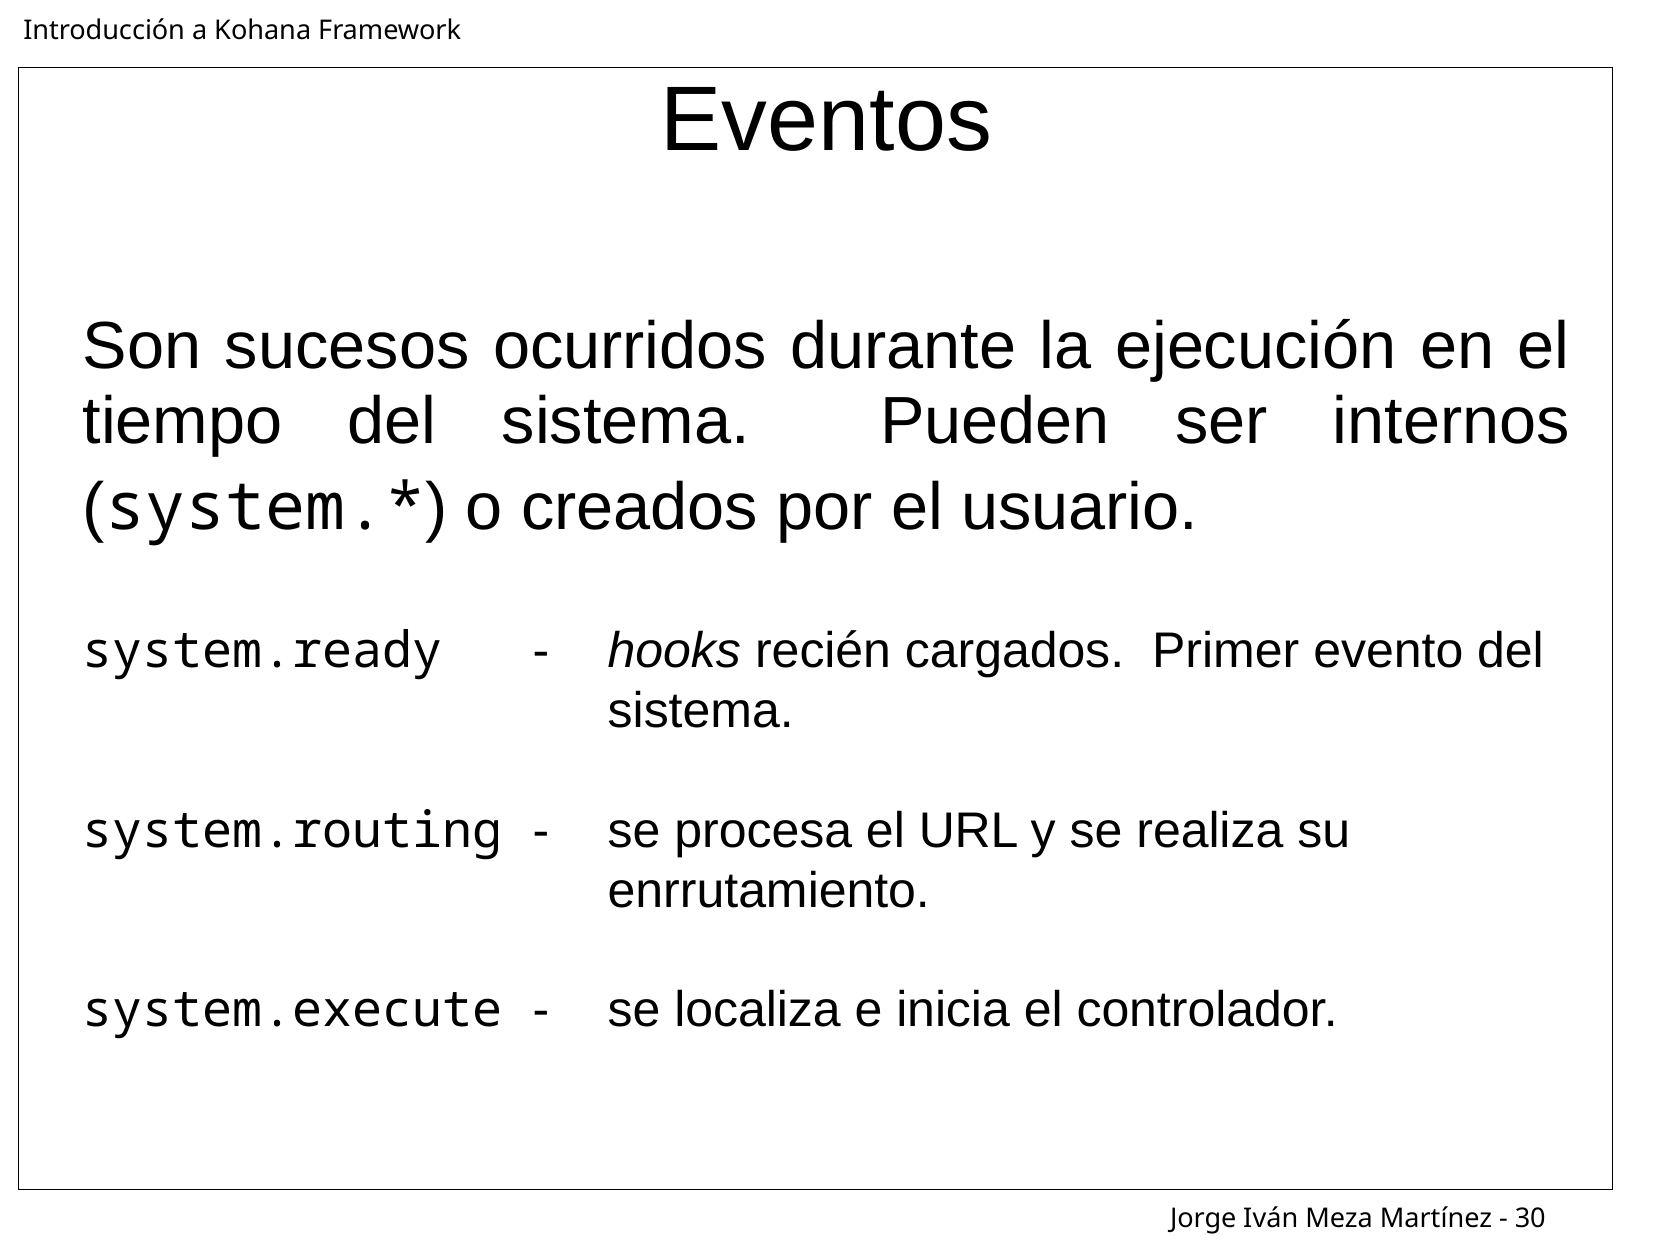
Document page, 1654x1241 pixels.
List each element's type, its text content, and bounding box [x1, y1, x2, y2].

subtitle Son sucesos ocurridos durante la ejecución en el tiempo del sistema. Pueden ser internos (system.*) o creados por el usuario. system.ready - hooks recién cargados. Primer evento del sistema. system.routing - se procesa el URL y se realiza su enrrutamiento. system.execute - se localiza e inicia el controlador. [82, 194, 1571, 1156]
title Eventos [82, 56, 1571, 181]
